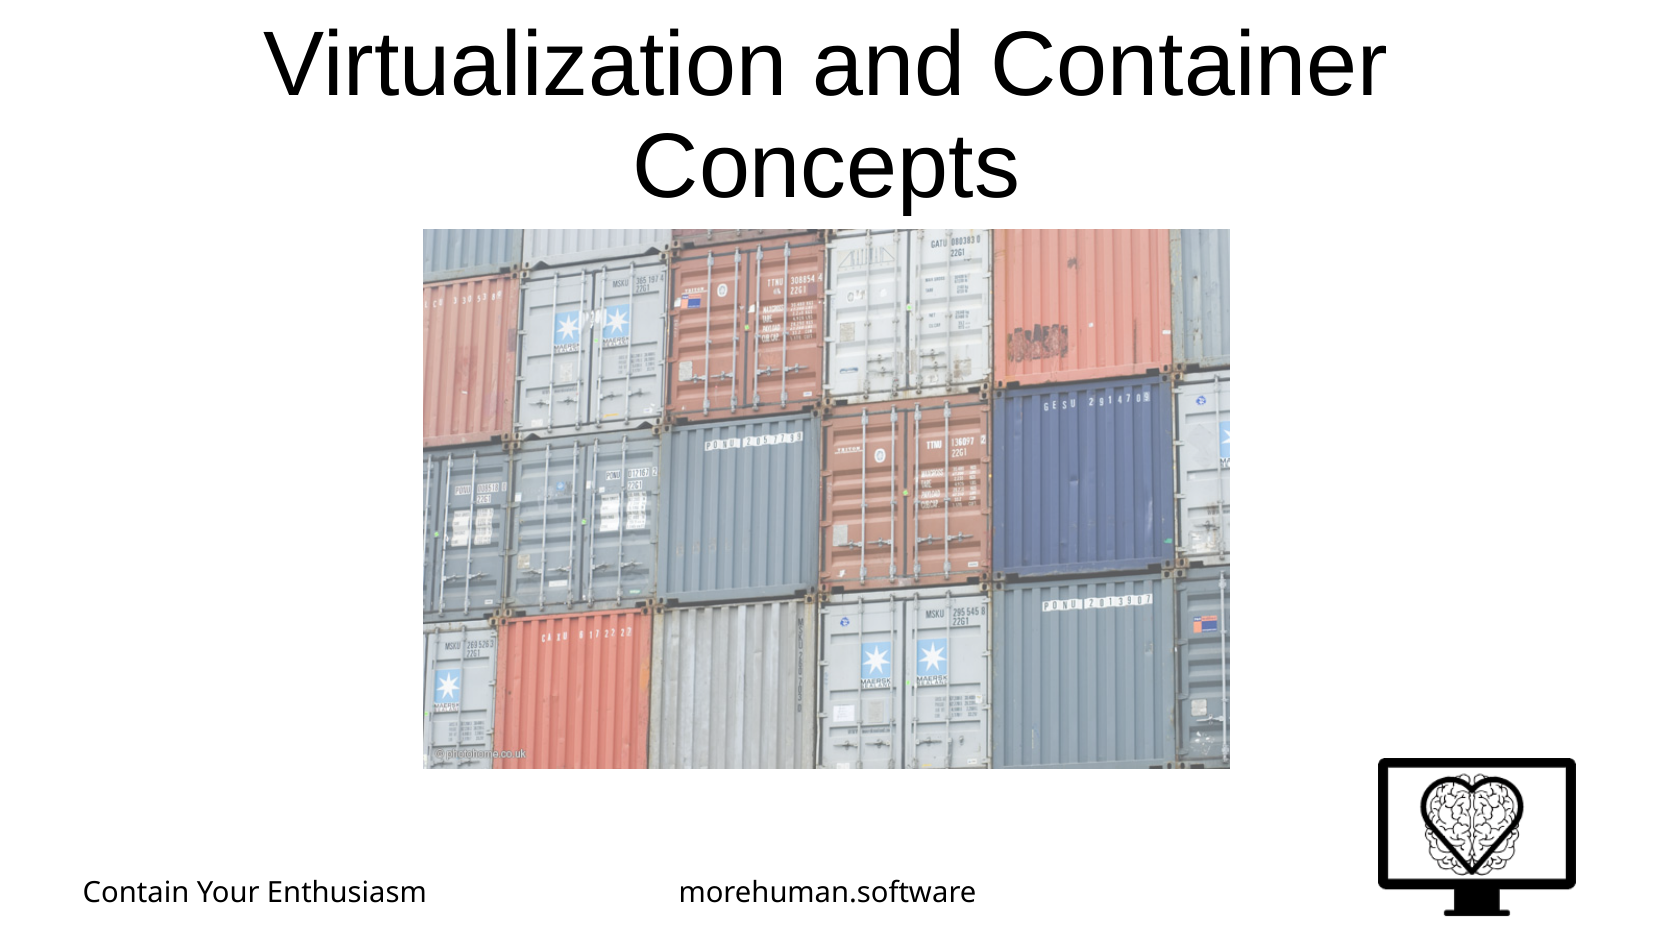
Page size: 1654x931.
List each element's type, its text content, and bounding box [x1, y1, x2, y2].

picture [1378, 758, 1576, 925]
picture [423, 229, 1230, 769]
title Virtualization and Container Concepts [82, 12, 1571, 218]
